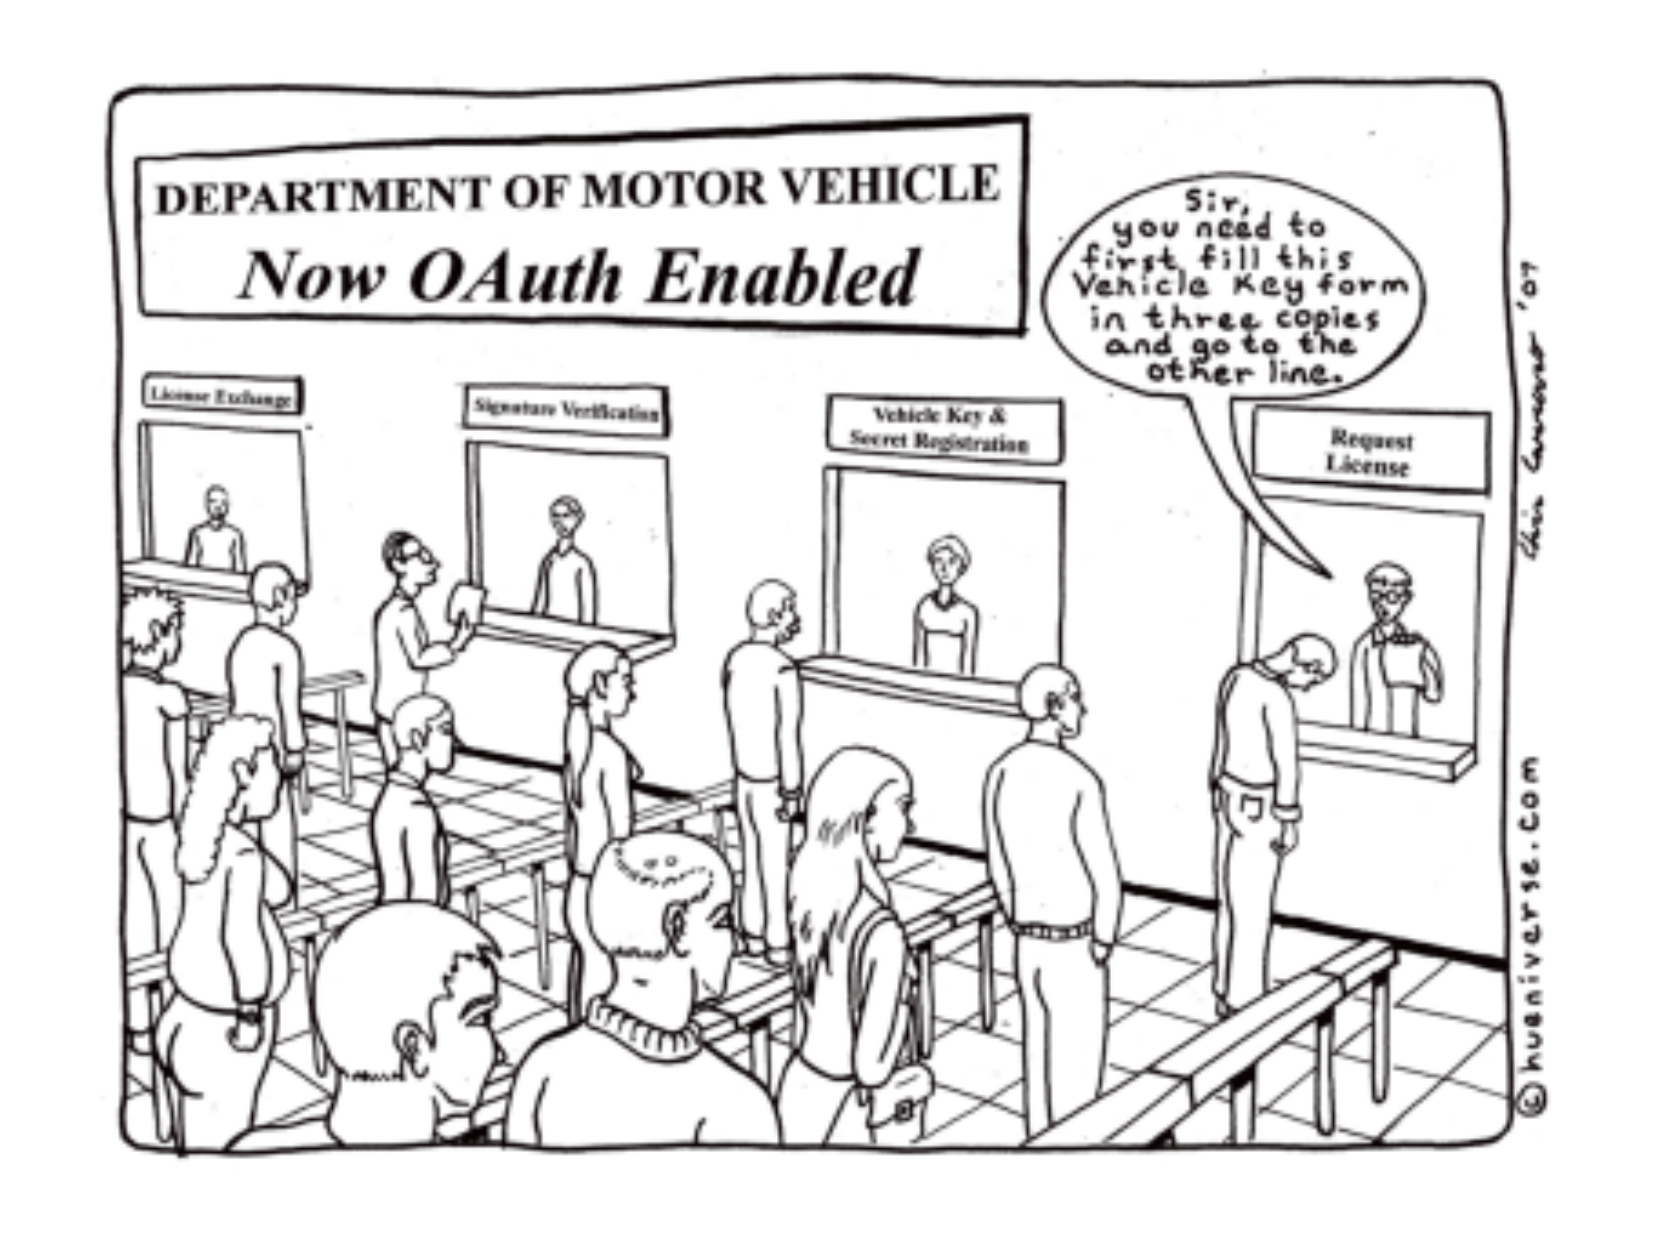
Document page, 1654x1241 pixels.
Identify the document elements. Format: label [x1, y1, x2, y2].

picture [99, 67, 1555, 1171]
